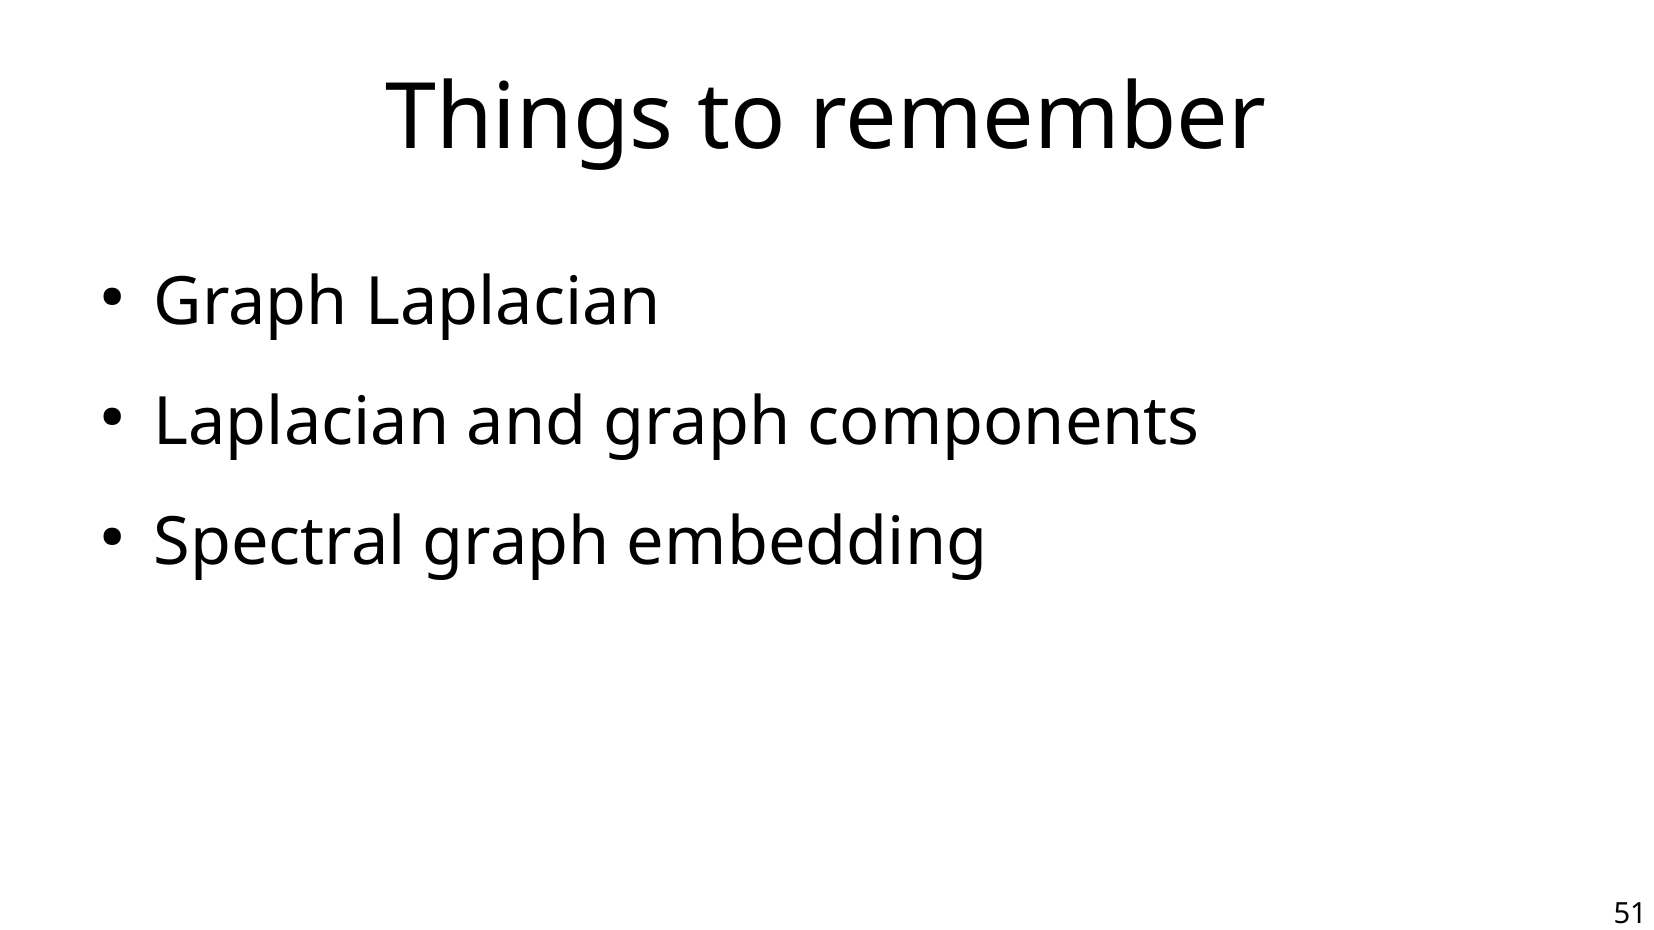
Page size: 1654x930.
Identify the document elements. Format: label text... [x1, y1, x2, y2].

title Things to remember [82, 1, 1571, 225]
list Graph Laplacian Laplacian and graph components Spectral graph embedding [82, 252, 1571, 793]
